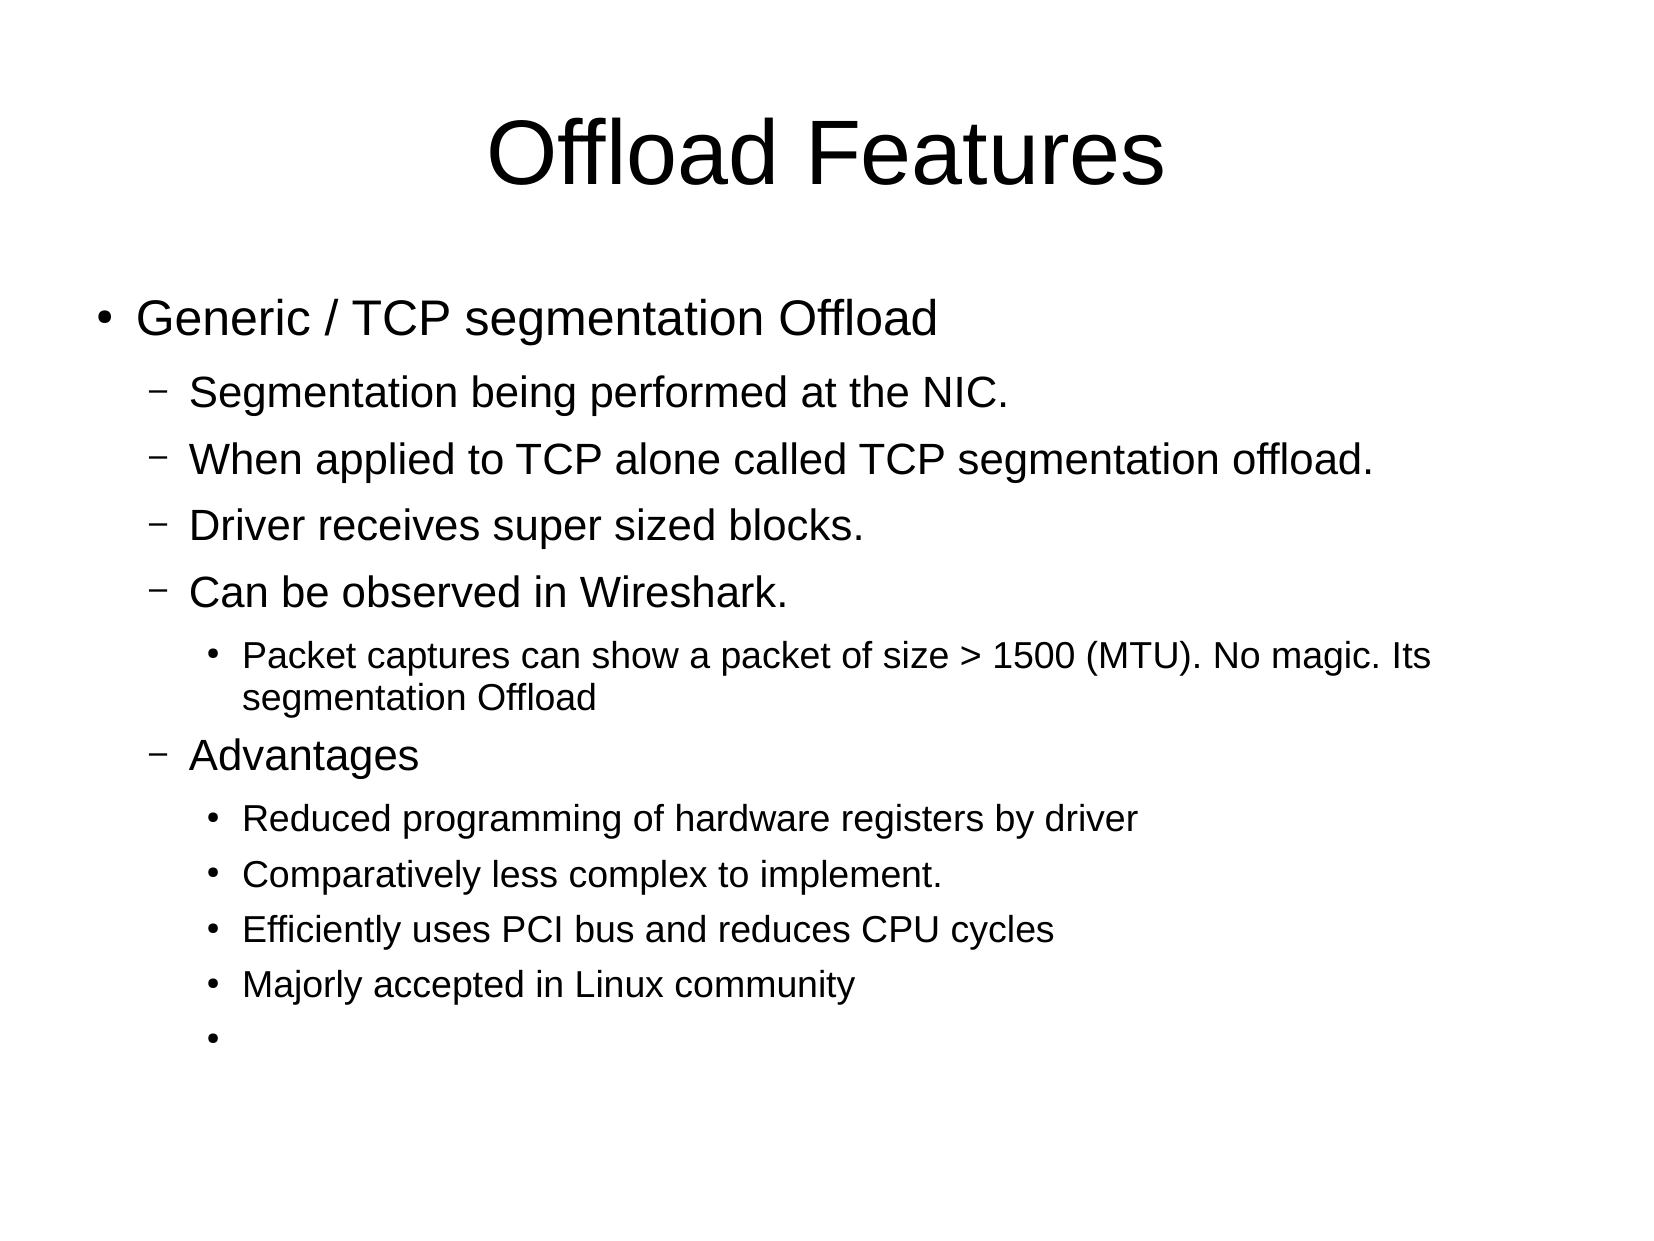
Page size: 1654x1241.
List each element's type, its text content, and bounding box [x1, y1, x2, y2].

title Offload Features [82, 49, 1571, 257]
list Generic / TCP segmentation Offload Segmentation being performed at the NIC. When applied to TCP alone called TCP segmentation offload. Driver receives super sized blocks. Can be observed in Wireshark. Packet captures can show a packet of size > 1500 (MTU). No magic. Its segmentation Offload Advantages Reduced programming of hardware registers by driver Comparatively less complex to implement. Efficiently uses PCI bus and reduces CPU cycles Majorly accepted in Linux community [82, 290, 1571, 1010]
